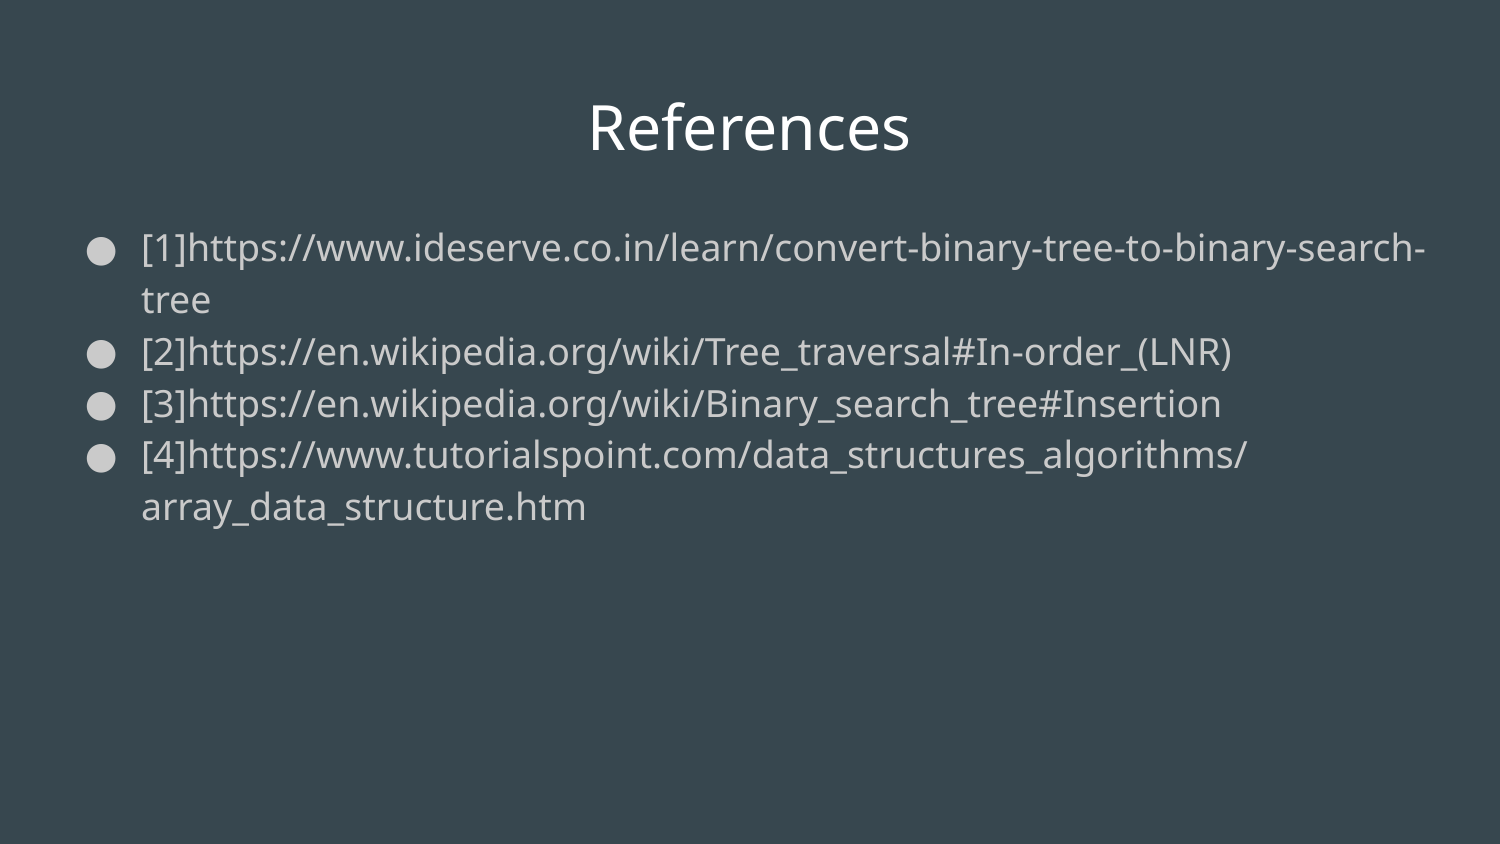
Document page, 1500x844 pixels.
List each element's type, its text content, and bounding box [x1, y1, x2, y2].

list [1]https://www.ideserve.co.in/learn/convert-binary-tree-to-binary-search-tree [2]https://en.wikipedia.org/wiki/Tree_traversal#In-order_(LNR) [3]https://en.wikipedia.org/wiki/Binary_search_tree#Insertion [4]https://www.tutorialspoint.com/data_structures_algorithms/array_data_structure.htm [51, 202, 1449, 763]
title References [51, 72, 1449, 167]
